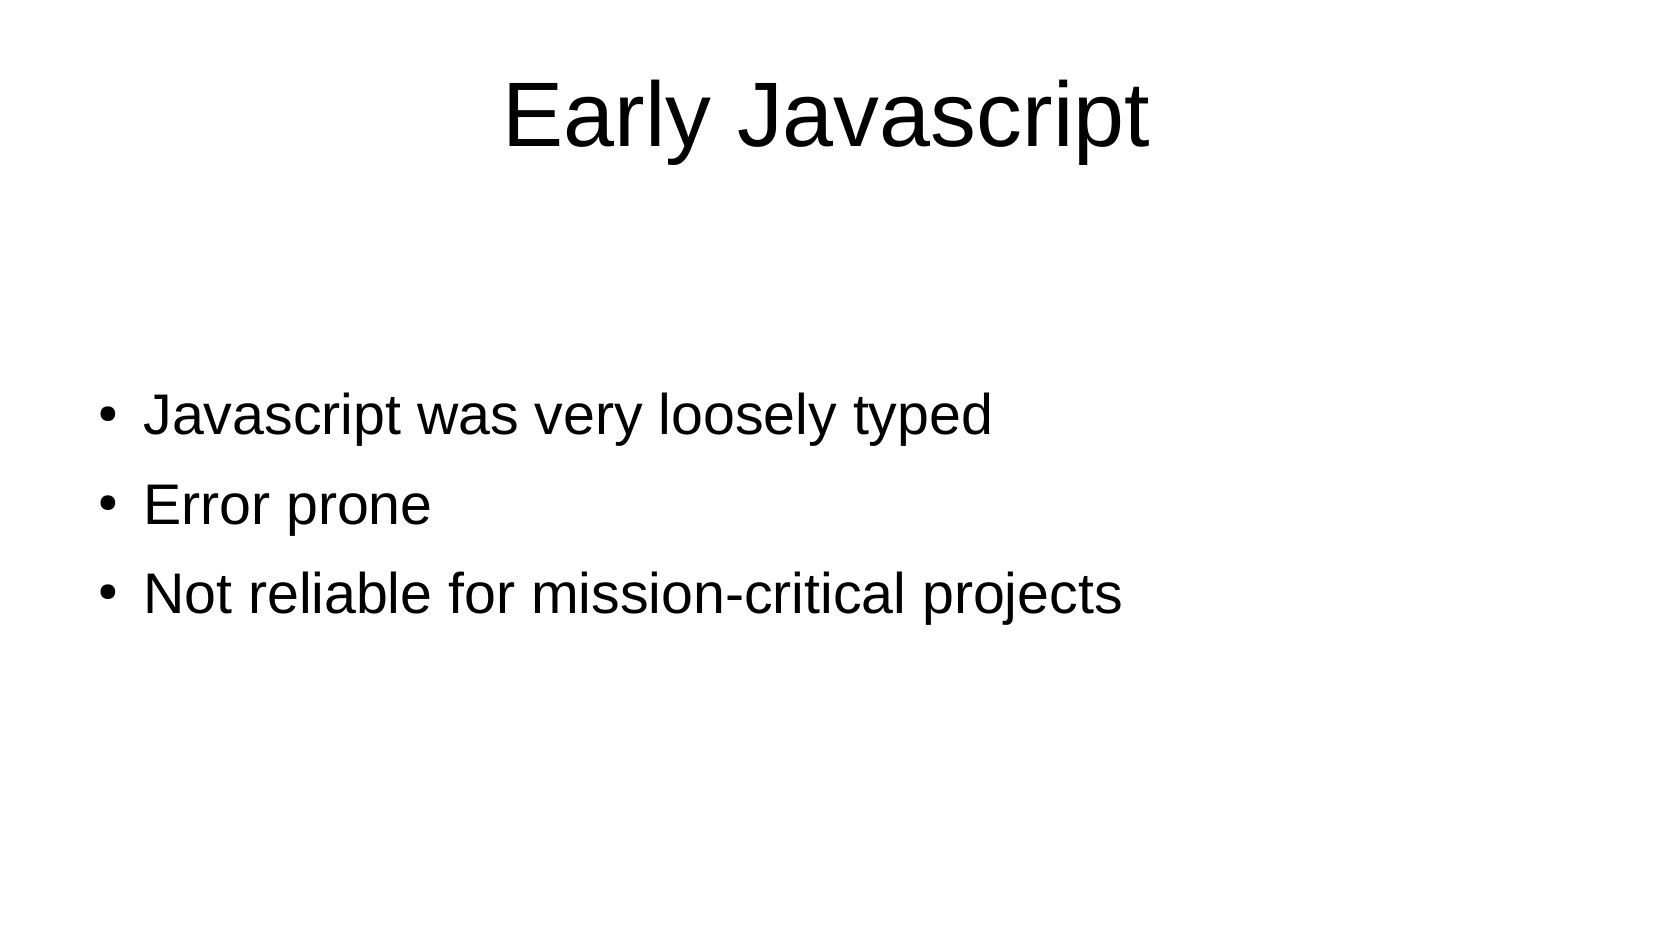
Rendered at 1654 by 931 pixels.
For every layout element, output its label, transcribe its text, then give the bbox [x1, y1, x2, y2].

title Early Javascript [82, 37, 1571, 193]
list Javascript was very loosely typed Error prone Not reliable for mission-critical projects [82, 382, 1571, 626]
